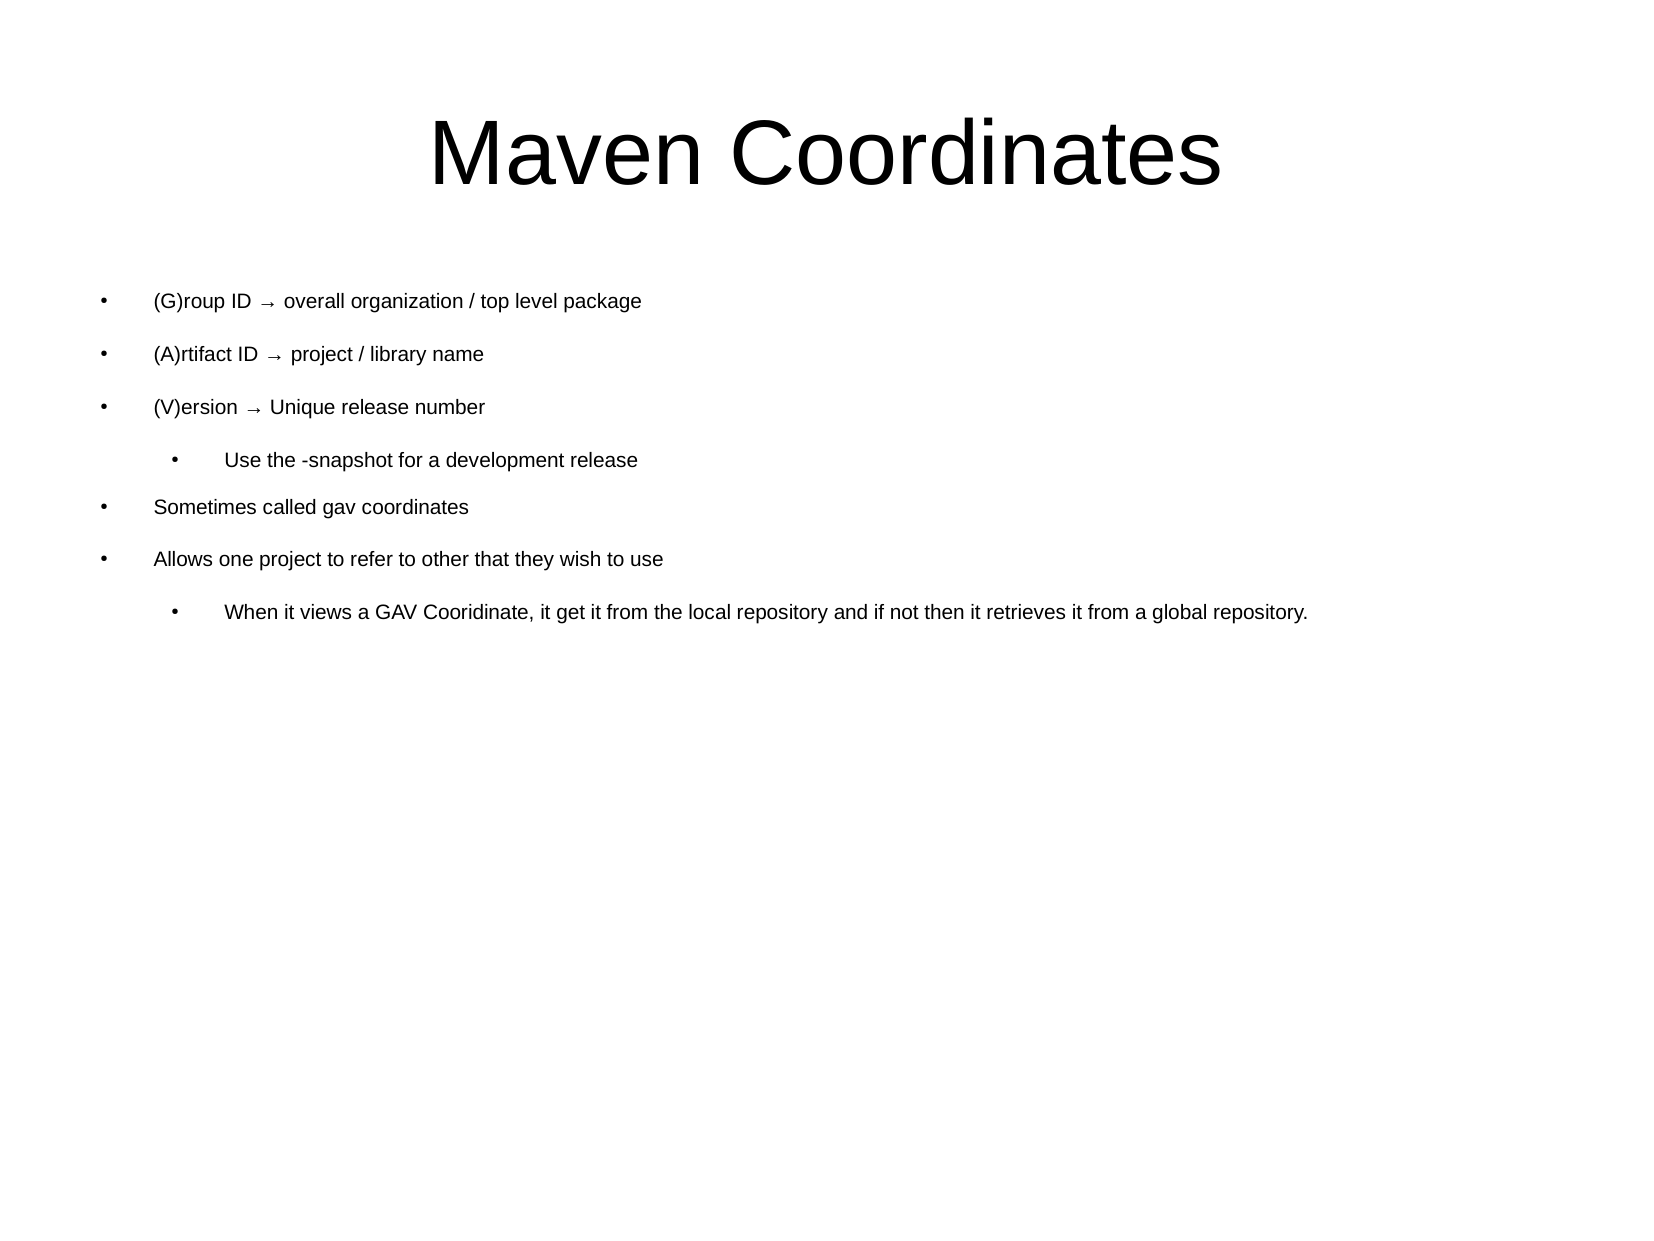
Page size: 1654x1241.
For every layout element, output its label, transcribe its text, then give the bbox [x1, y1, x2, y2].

list (G)roup ID → overall organization / top level package (A)rtifact ID → project / library name (V)ersion → Unique release number Use the -snapshot for a development release Sometimes called gav coordinates Allows one project to refer to other that they wish to use When it views a GAV Cooridinate, it get it from the local repository and if not then it retrieves it from a global repository. [82, 290, 1571, 1010]
title Maven Coordinates [82, 49, 1571, 257]
